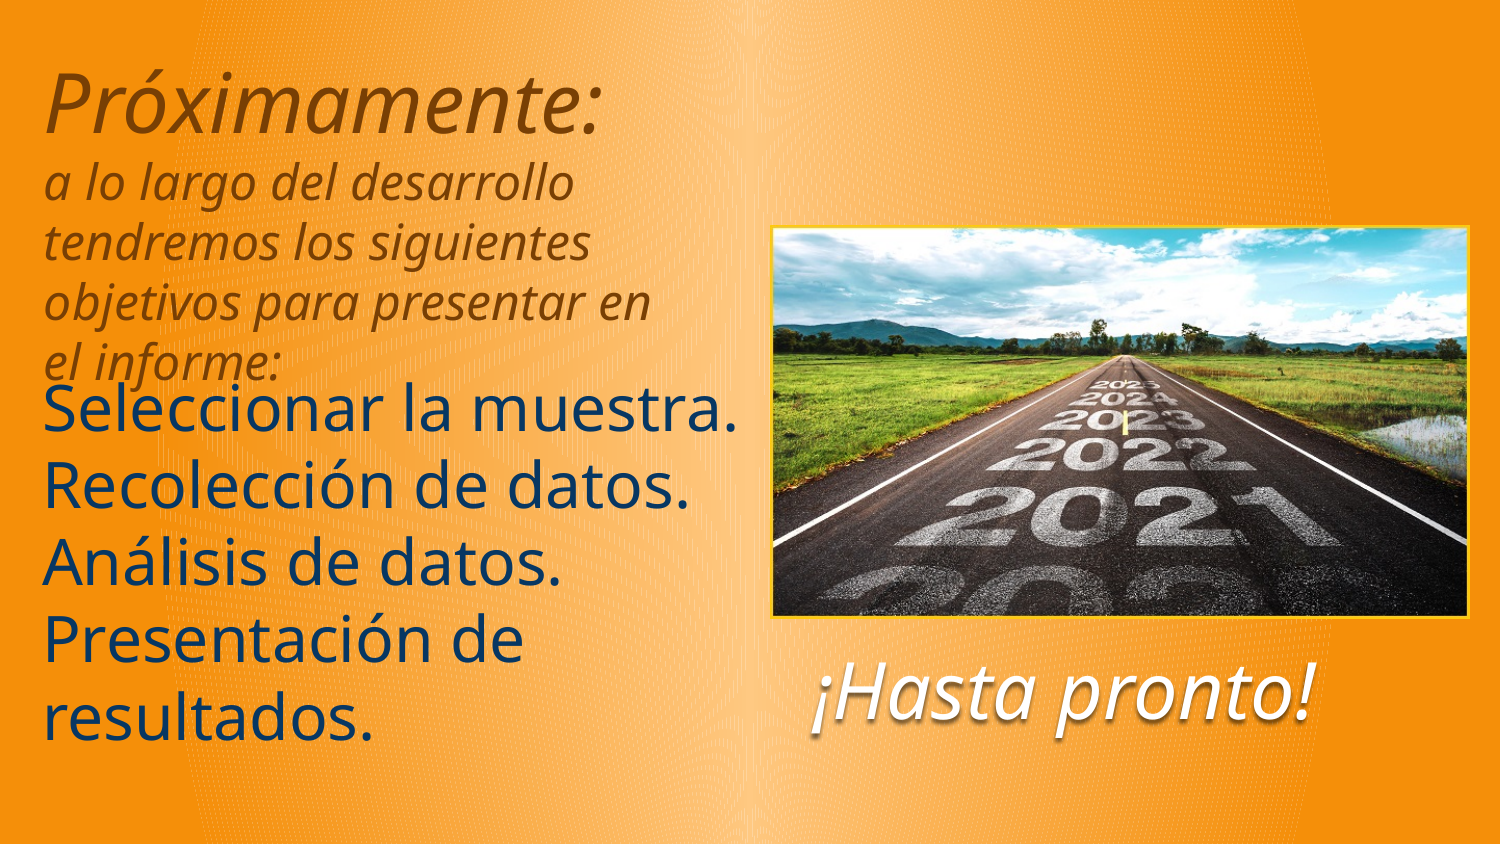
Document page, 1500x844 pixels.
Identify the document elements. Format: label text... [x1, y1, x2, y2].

picture [770, 225, 1470, 619]
title Seleccionar la muestra. Recolección de datos. Análisis de datos. Presentación de resultados. [27, 426, 857, 768]
text_box ¡Hasta pronto! [797, 624, 1418, 751]
text_box Próximamente: a lo largo del desarrollo tendremos los siguientes objetivos para presentar en el informe: [28, 35, 703, 406]
